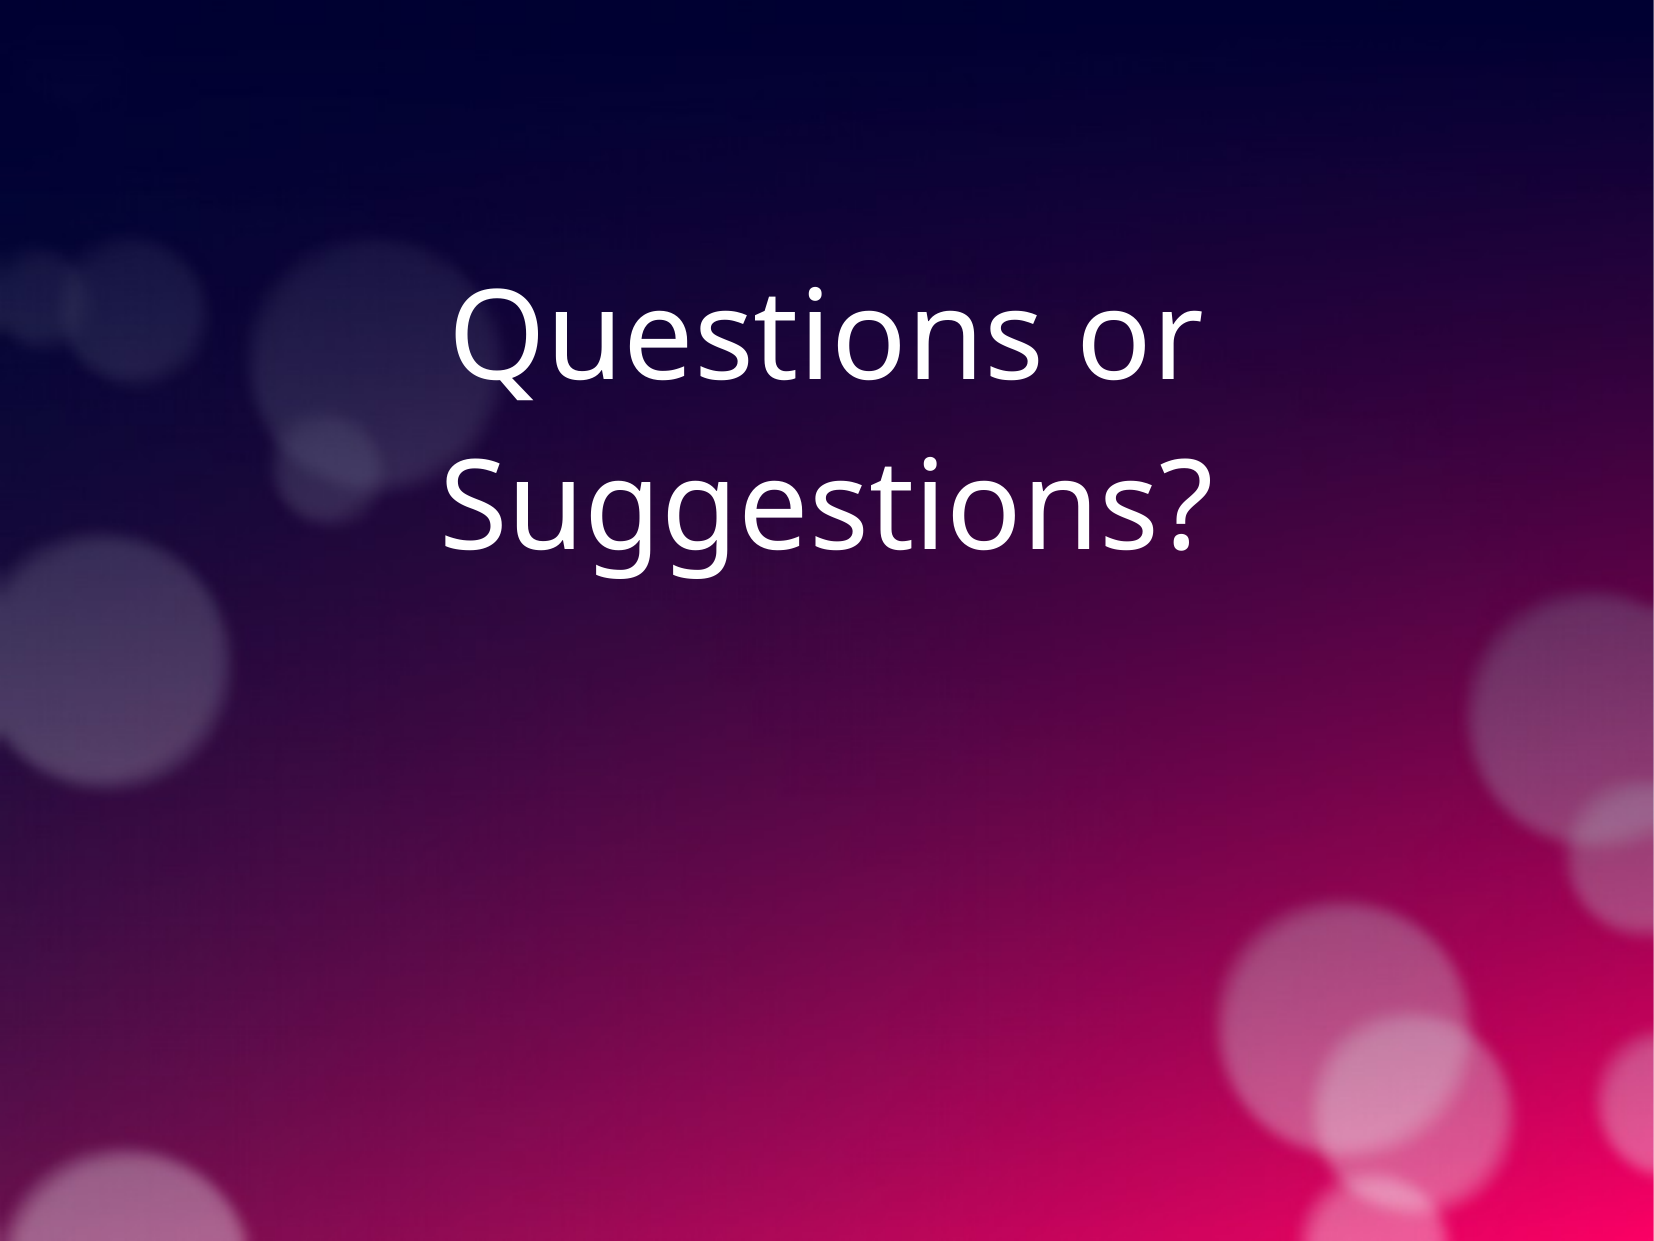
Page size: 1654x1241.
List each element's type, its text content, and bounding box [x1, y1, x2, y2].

picture [0, 0, 1654, 1241]
title Questions or Suggestions? [70, 205, 1583, 627]
